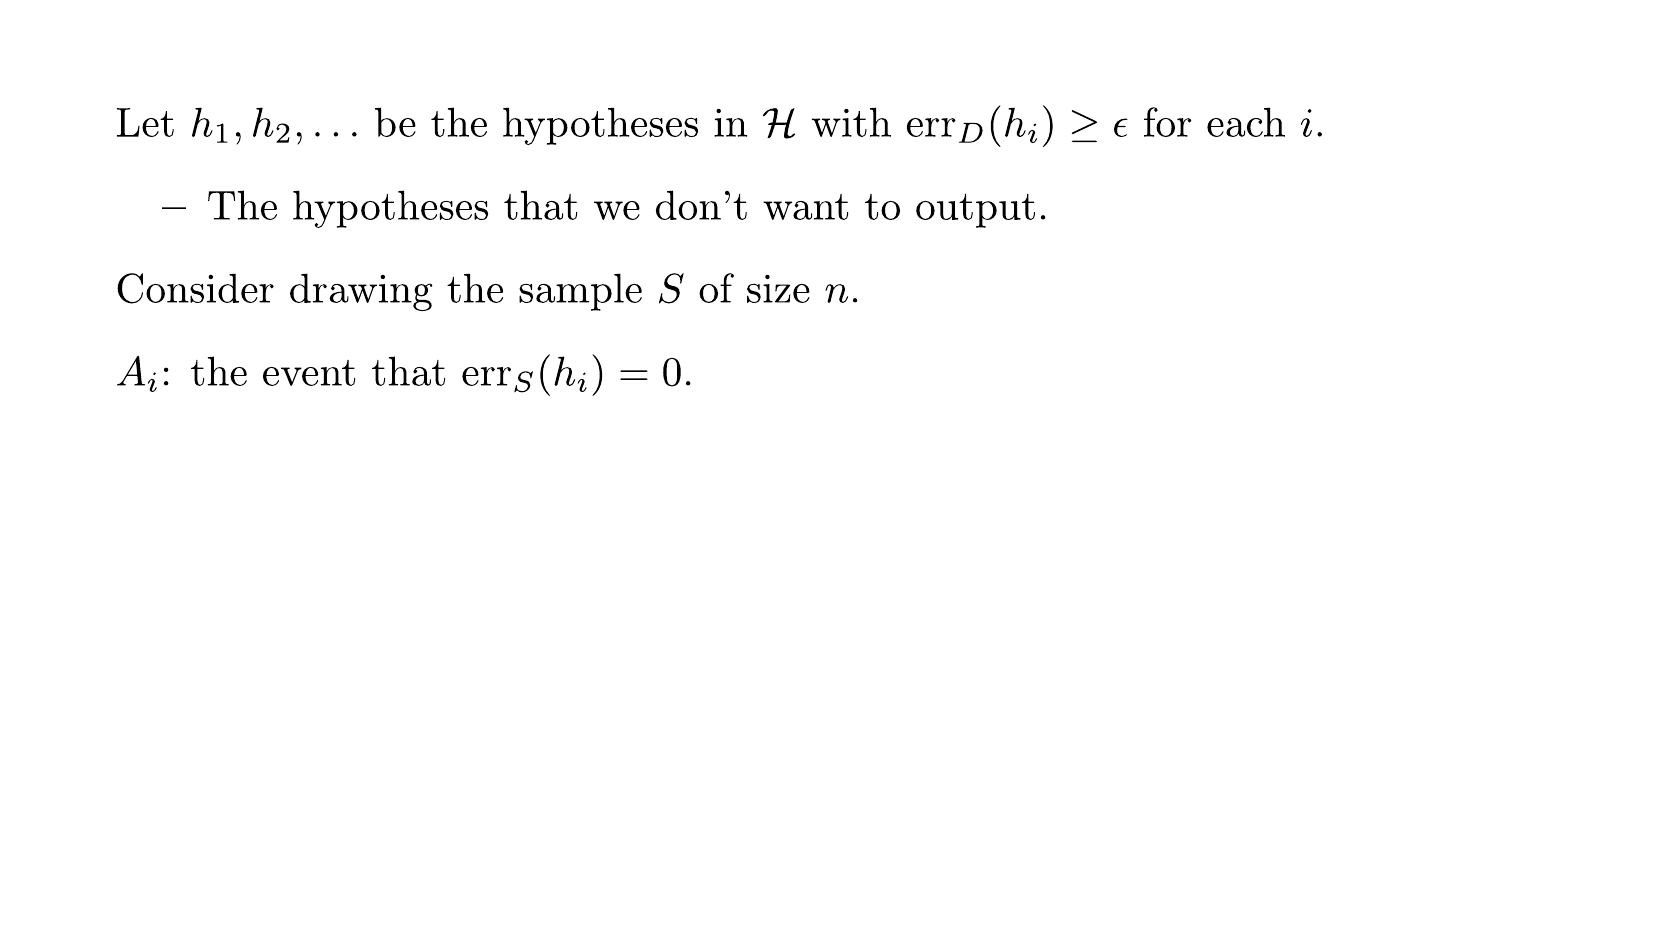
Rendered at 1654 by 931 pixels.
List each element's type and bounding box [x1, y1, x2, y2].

picture [73, 105, 1322, 396]
